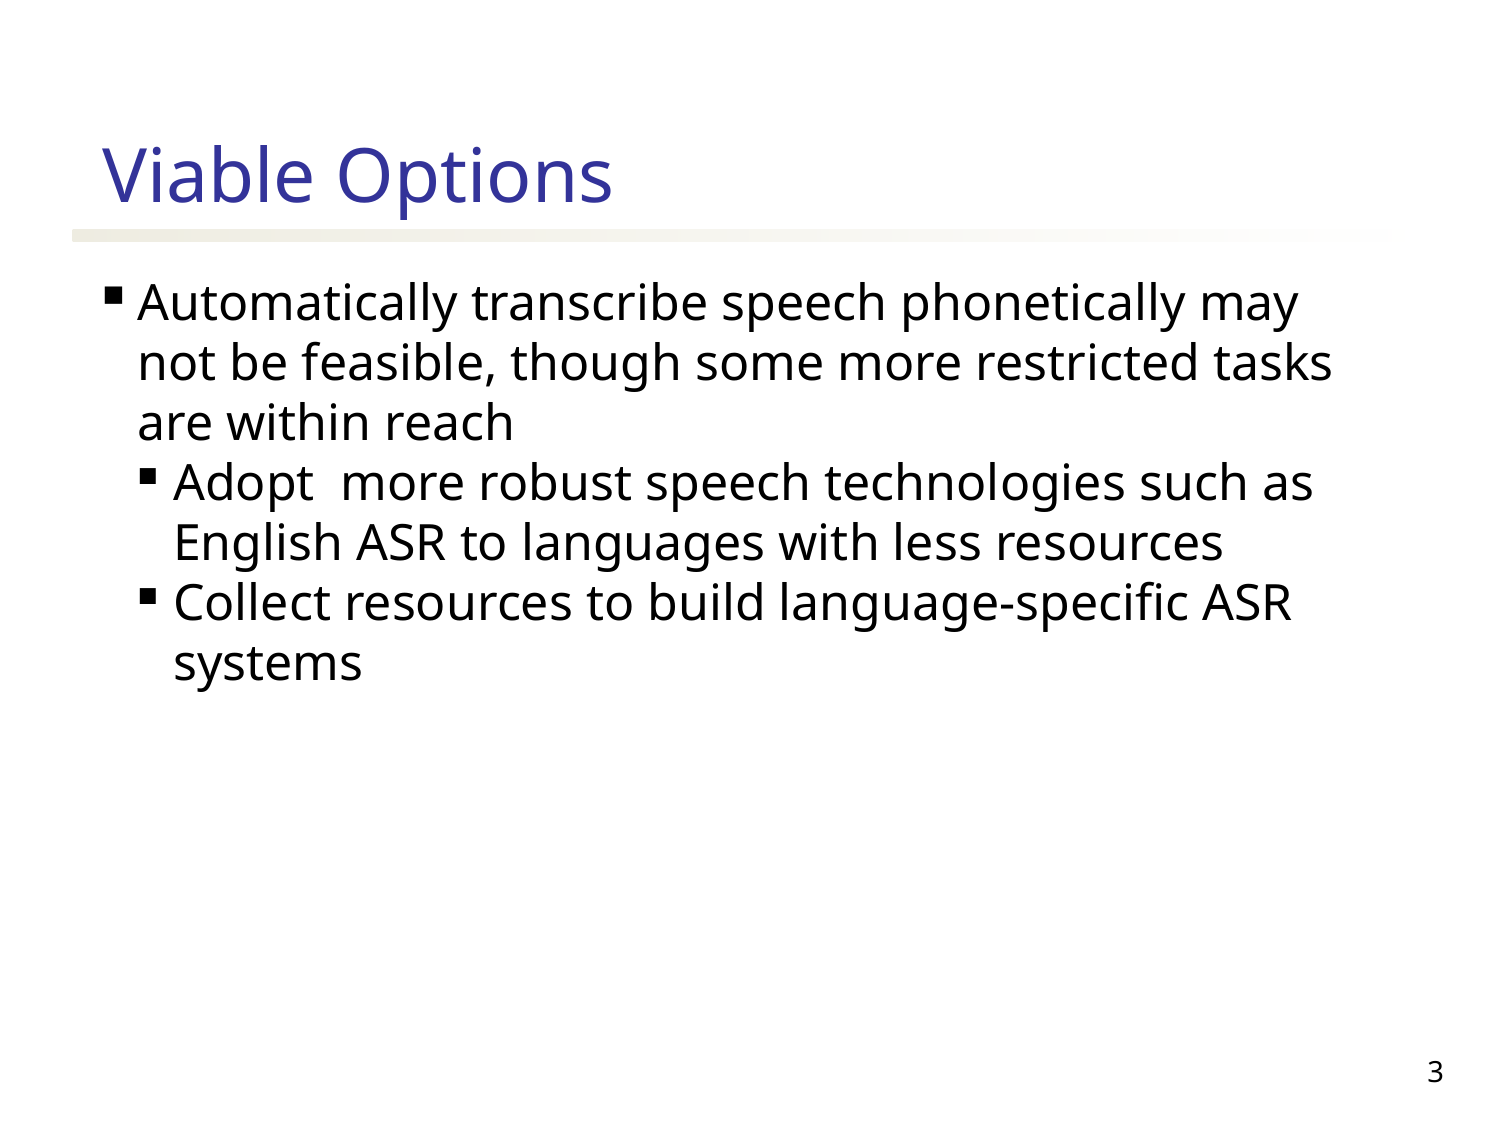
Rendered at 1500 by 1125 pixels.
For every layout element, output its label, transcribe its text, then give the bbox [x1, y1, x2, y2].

text_box Viable Options [87, 37, 1304, 225]
text_box <number> [1412, 1025, 1475, 1100]
text_box Automatically transcribe speech phonetically may not be feasible, though some more restricted tasks are within reach Adopt more robust speech technologies such as English ASR to languages with less resources Collect resources to build language-specific ASR systems [87, 262, 1363, 1088]
